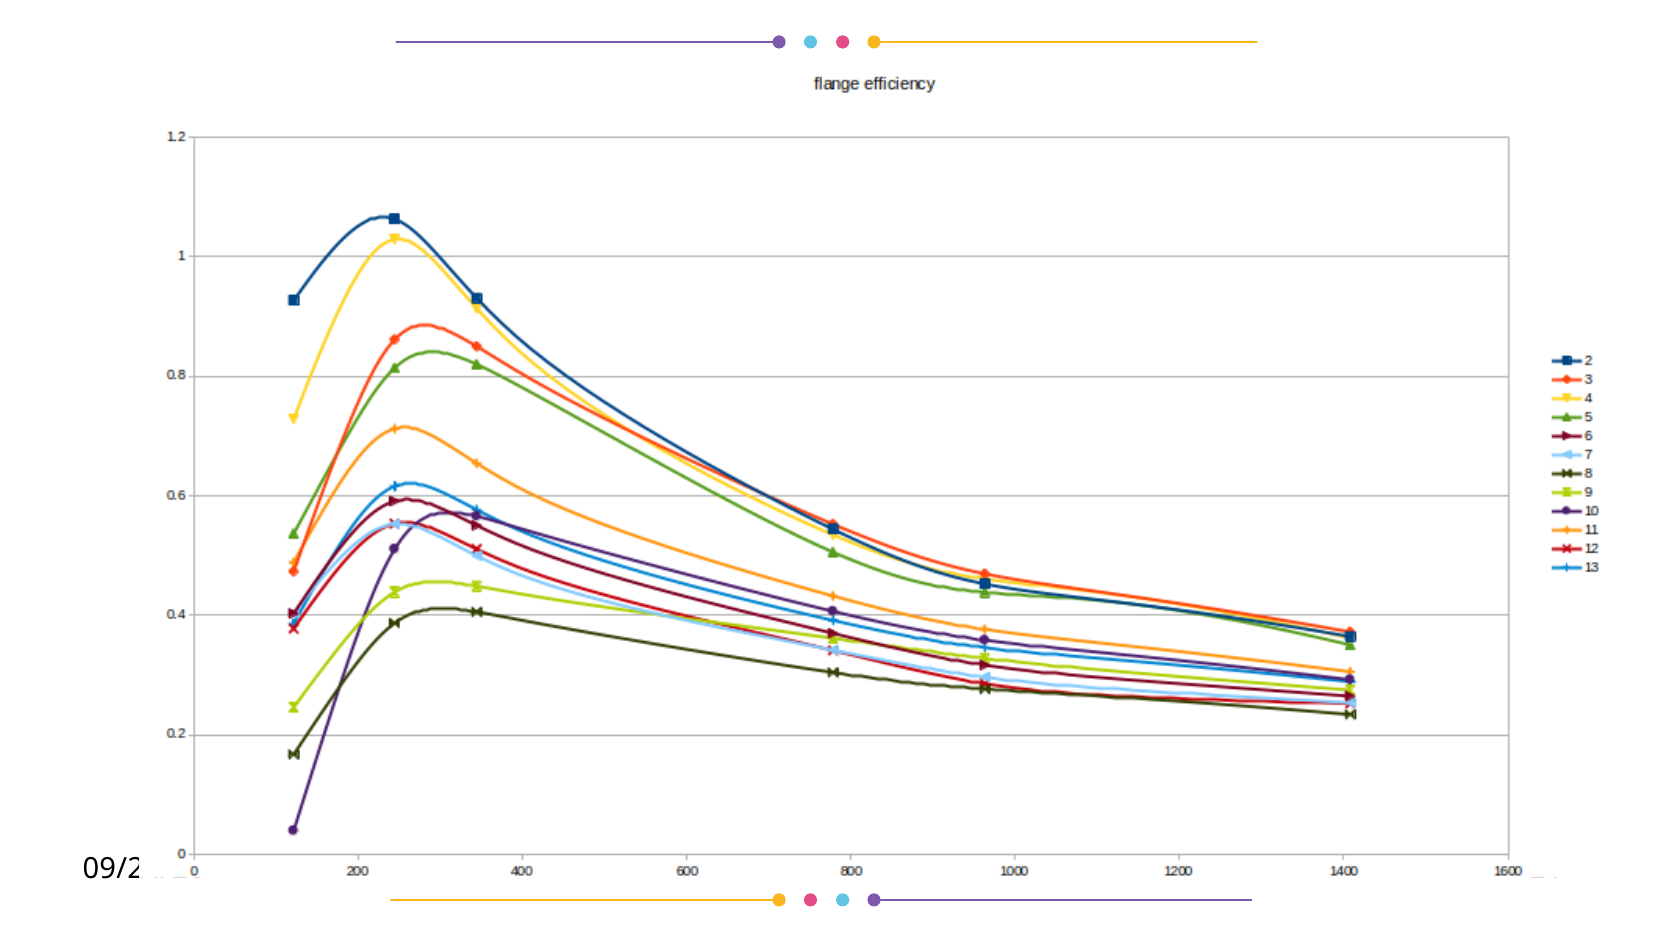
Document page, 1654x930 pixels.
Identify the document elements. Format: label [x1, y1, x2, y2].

picture [139, 49, 1613, 879]
